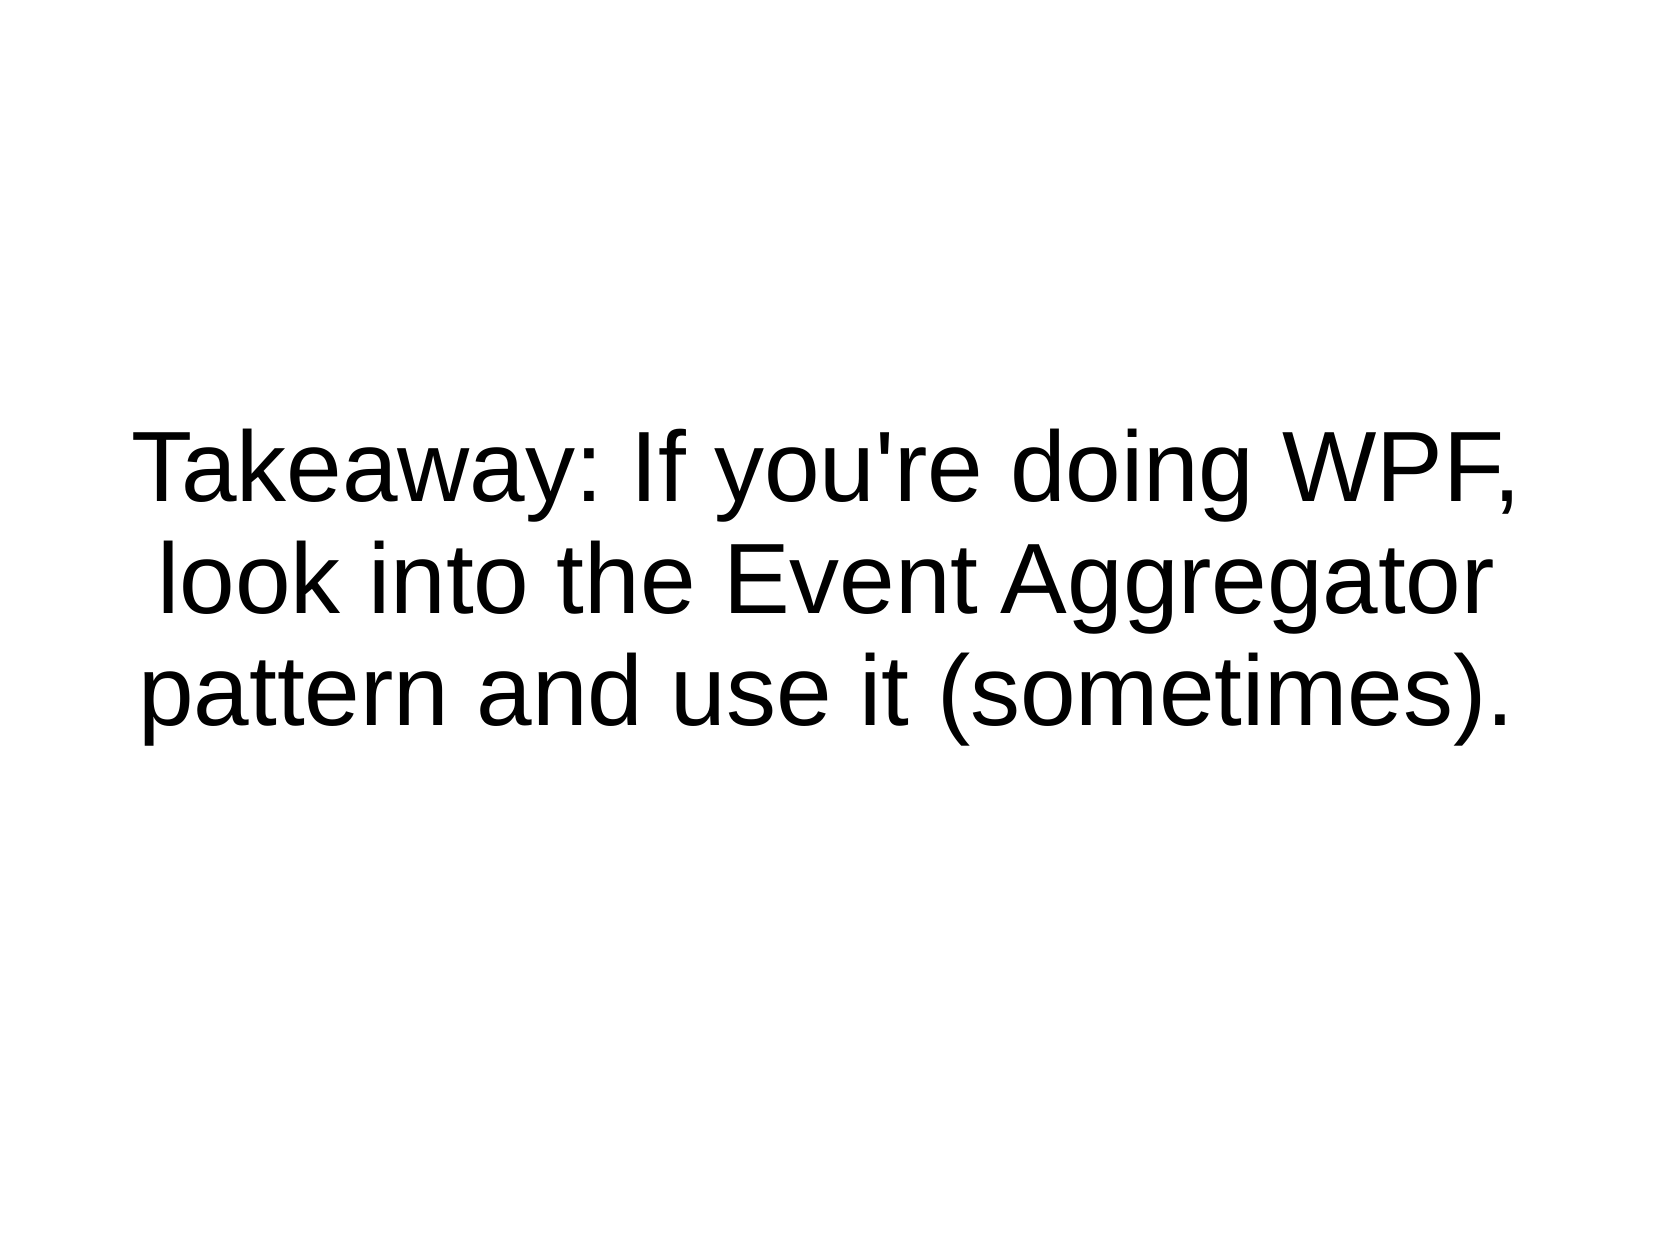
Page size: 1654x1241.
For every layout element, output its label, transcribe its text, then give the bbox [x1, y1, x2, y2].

subtitle Takeaway: If you're doing WPF, look into the Event Aggregator pattern and use it (sometimes). [82, 49, 1571, 1109]
